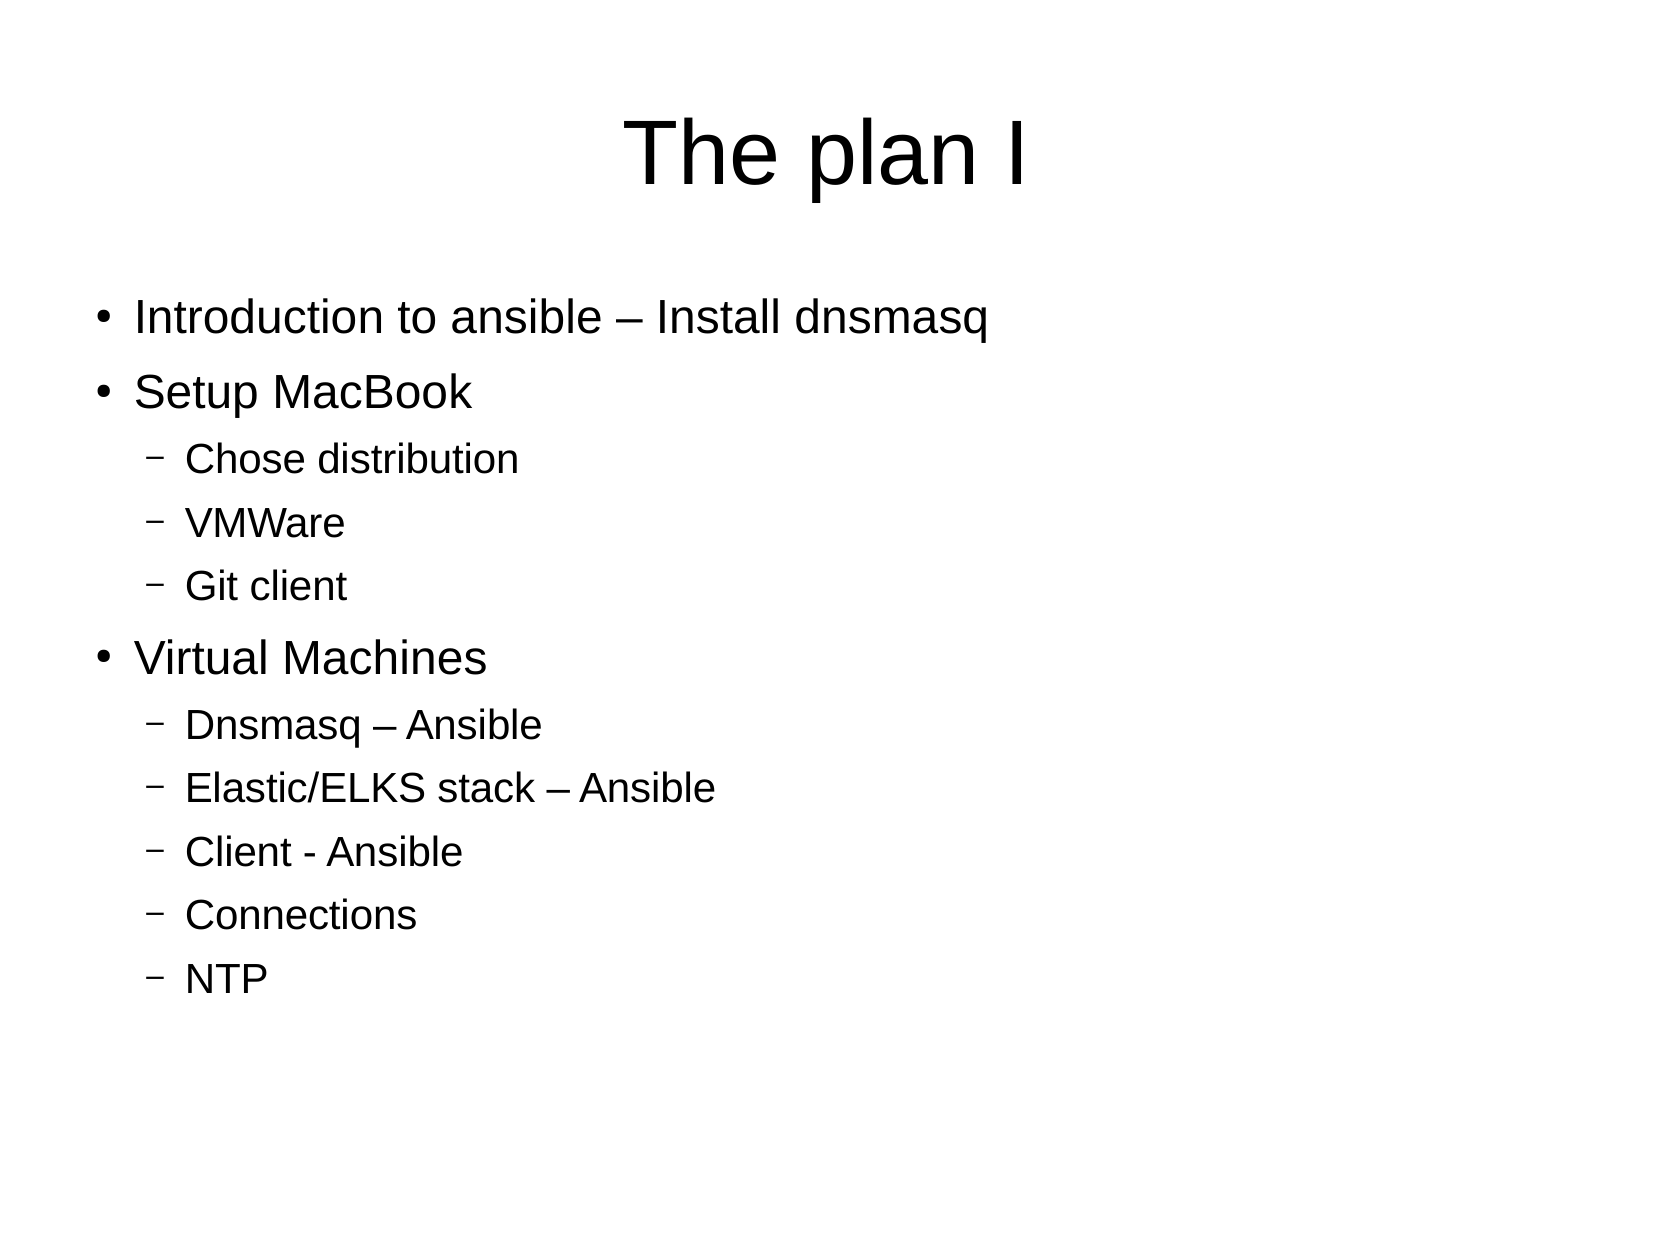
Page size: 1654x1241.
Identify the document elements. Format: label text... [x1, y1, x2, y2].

title The plan I [82, 49, 1571, 257]
list Introduction to ansible – Install dnsmasq Setup MacBook Chose distribution VMWare Git client Virtual Machines Dnsmasq – Ansible Elastic/ELKS stack – Ansible Client - Ansible Connections NTP [82, 290, 1571, 1010]
